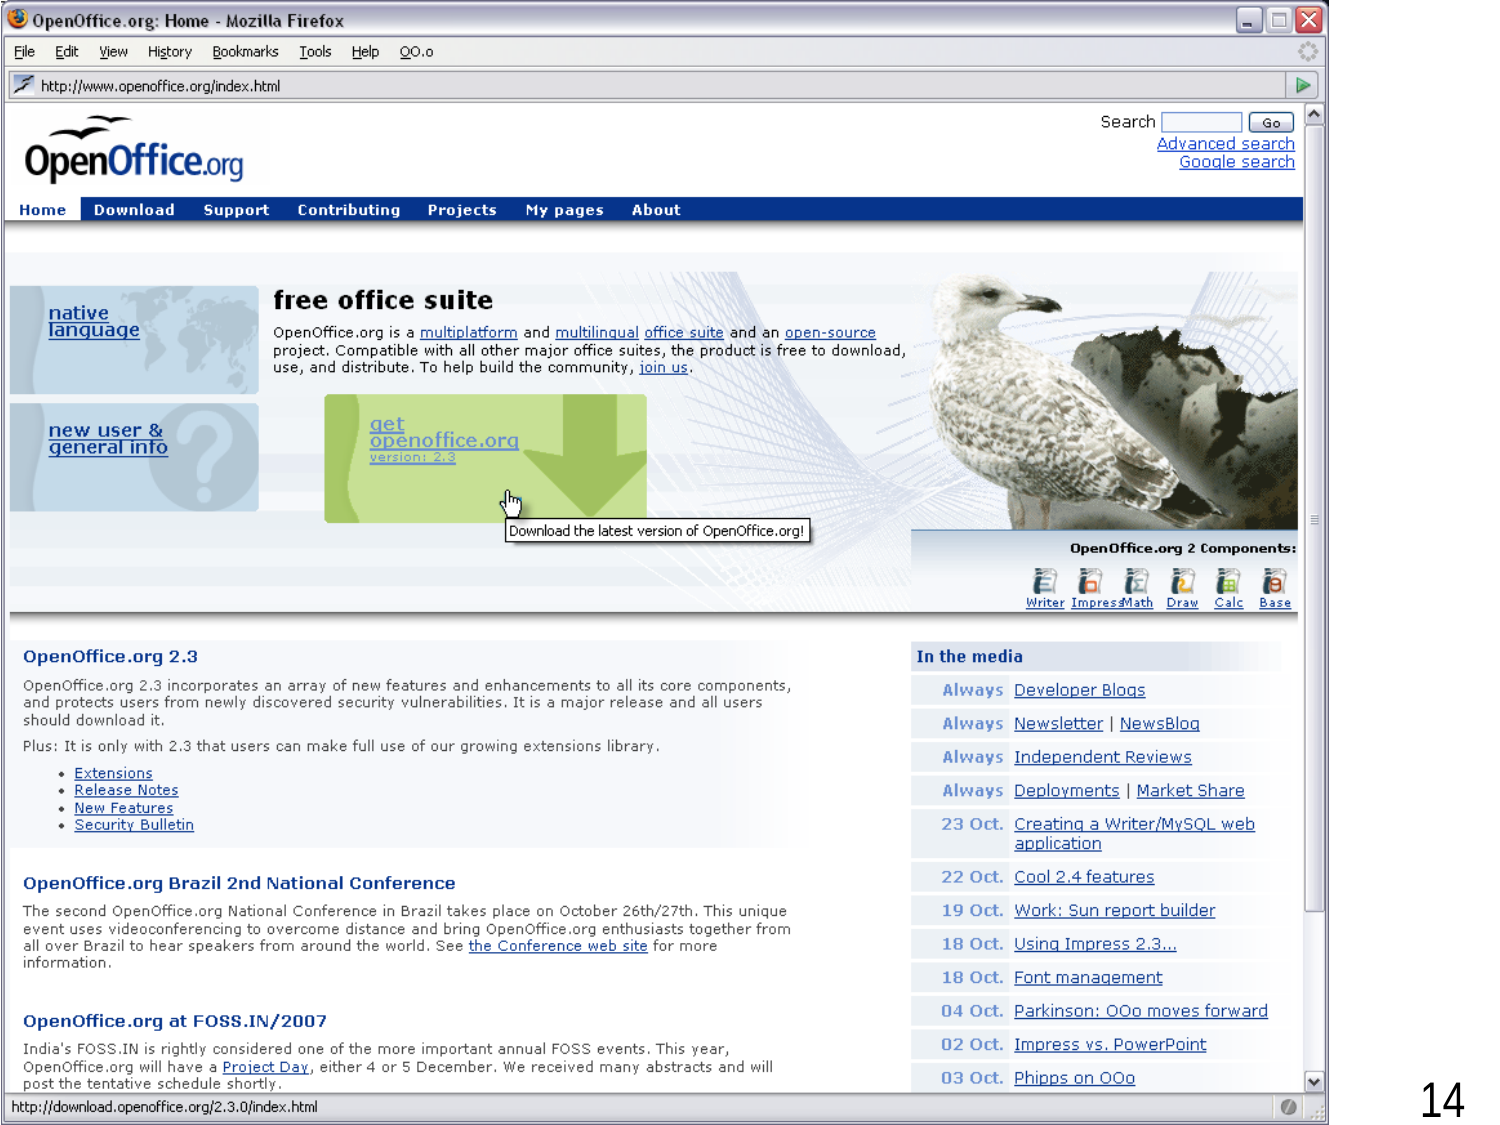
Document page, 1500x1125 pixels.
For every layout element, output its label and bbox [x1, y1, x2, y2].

picture [1, 0, 1329, 1125]
